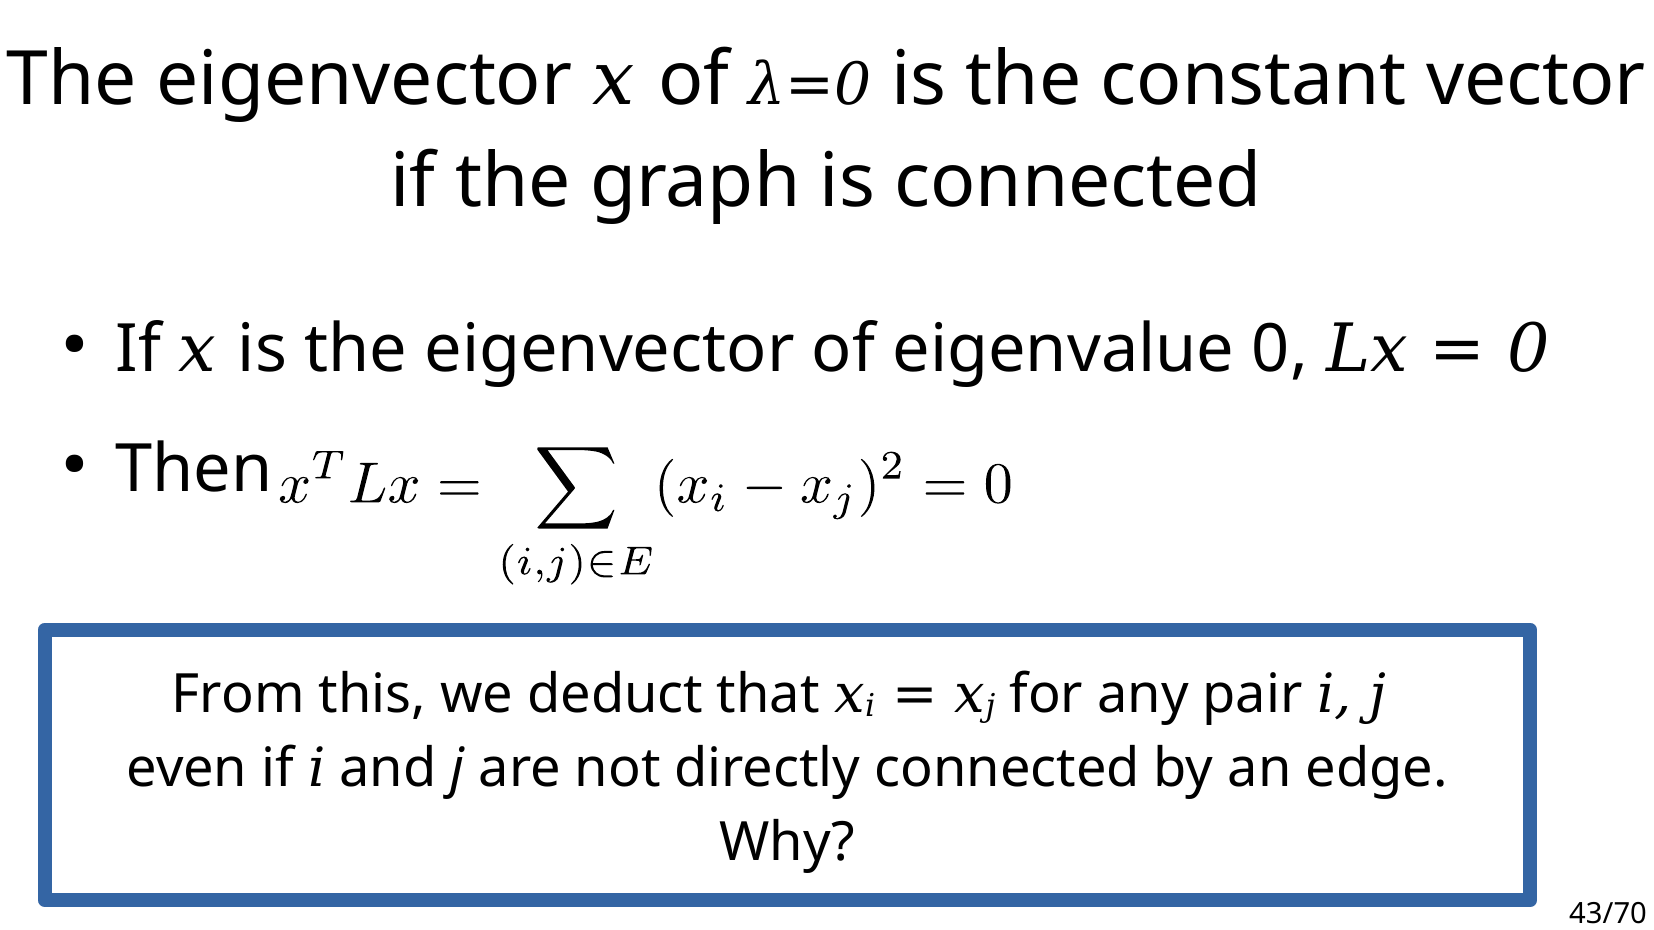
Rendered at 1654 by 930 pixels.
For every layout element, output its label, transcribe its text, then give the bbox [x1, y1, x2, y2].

text_box From this, we deduct that xi = xj for any pair i, j even if i and j are not directly connected by an edge. Why? [45, 630, 1531, 901]
list If x is the eigenvector of eigenvalue 0, Lx = 0 Then [45, 300, 1591, 886]
title The eigenvector x of λ=0 is the constant vector if the graph is connected [0, 0, 1653, 254]
text_box [279, 447, 1011, 585]
